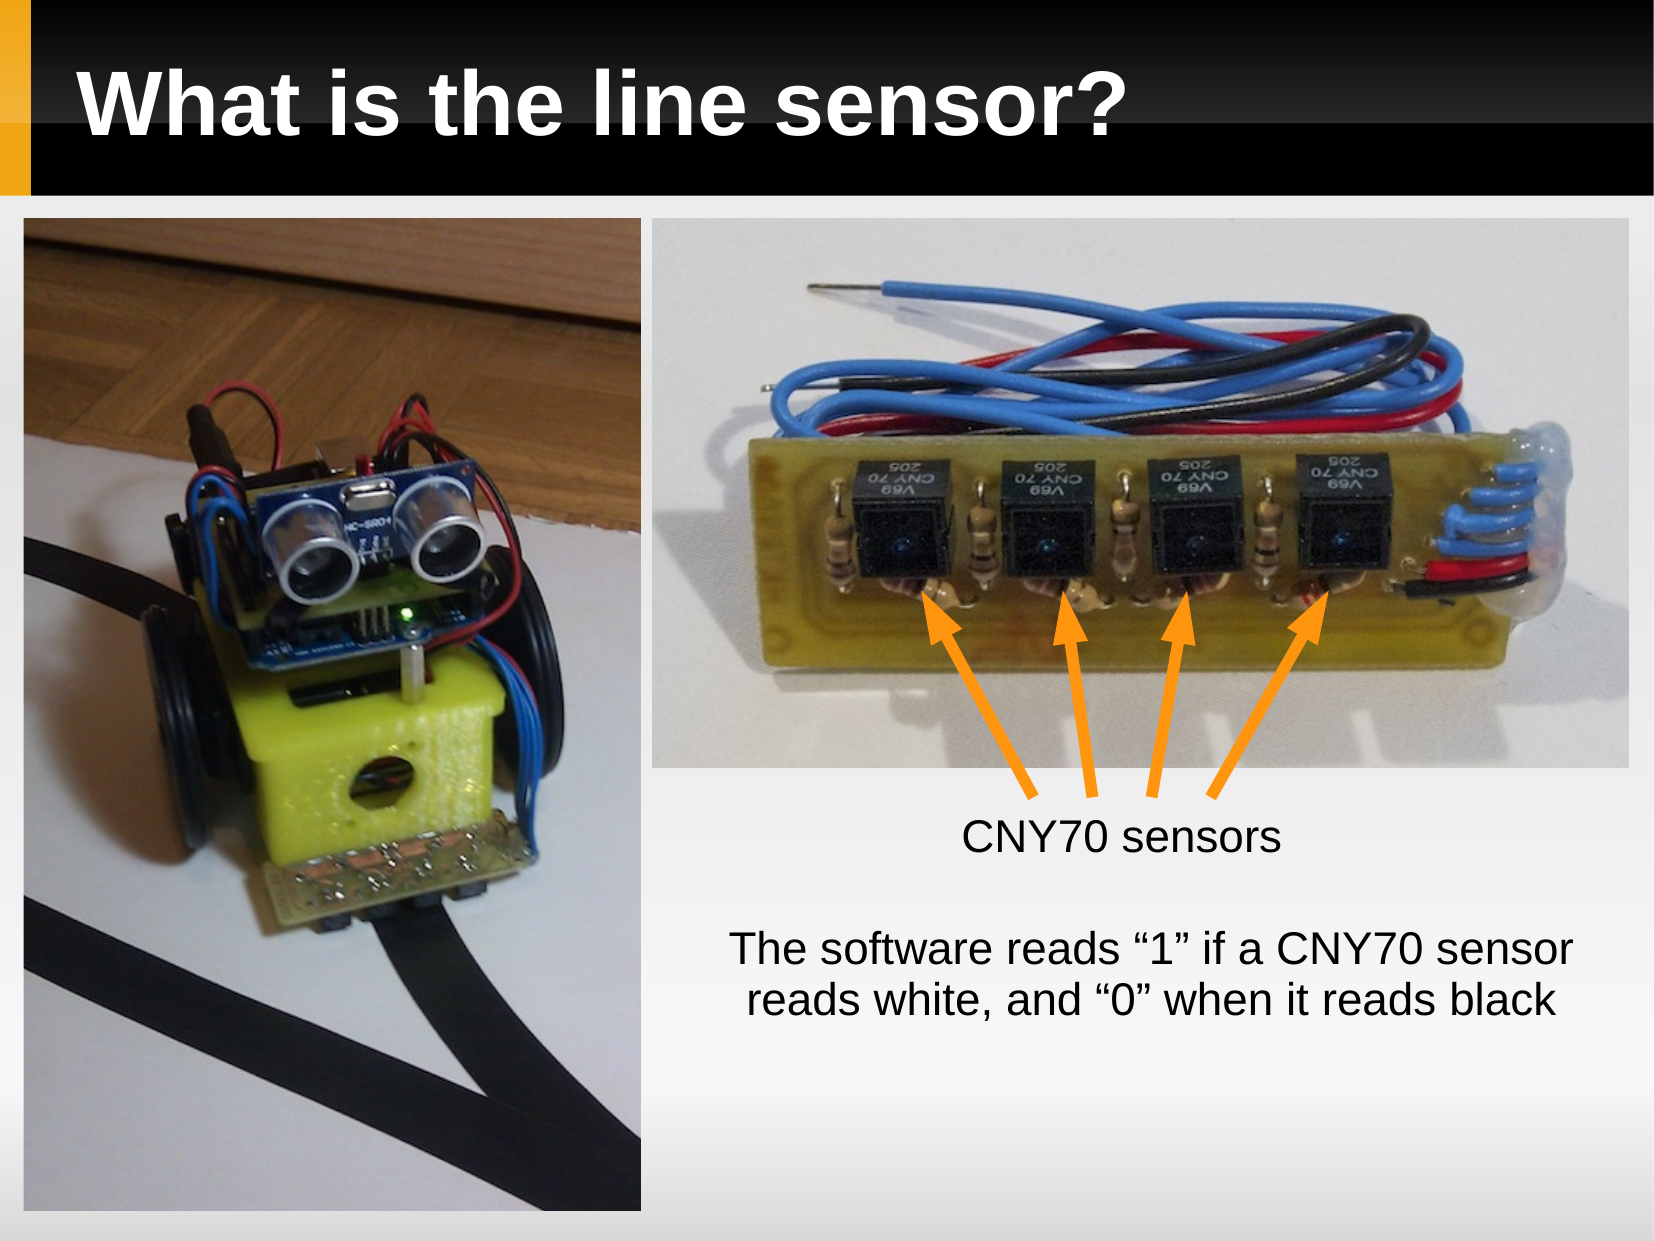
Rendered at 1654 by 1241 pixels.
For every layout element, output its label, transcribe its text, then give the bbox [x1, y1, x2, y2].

text_box The software reads “1” if a CNY70 sensor reads white, and “0” when it reads black [708, 915, 1595, 1033]
title What is the line sensor? [76, 0, 1565, 208]
text_box CNY70 sensors [915, 803, 1329, 870]
picture [0, 0, 1654, 1241]
